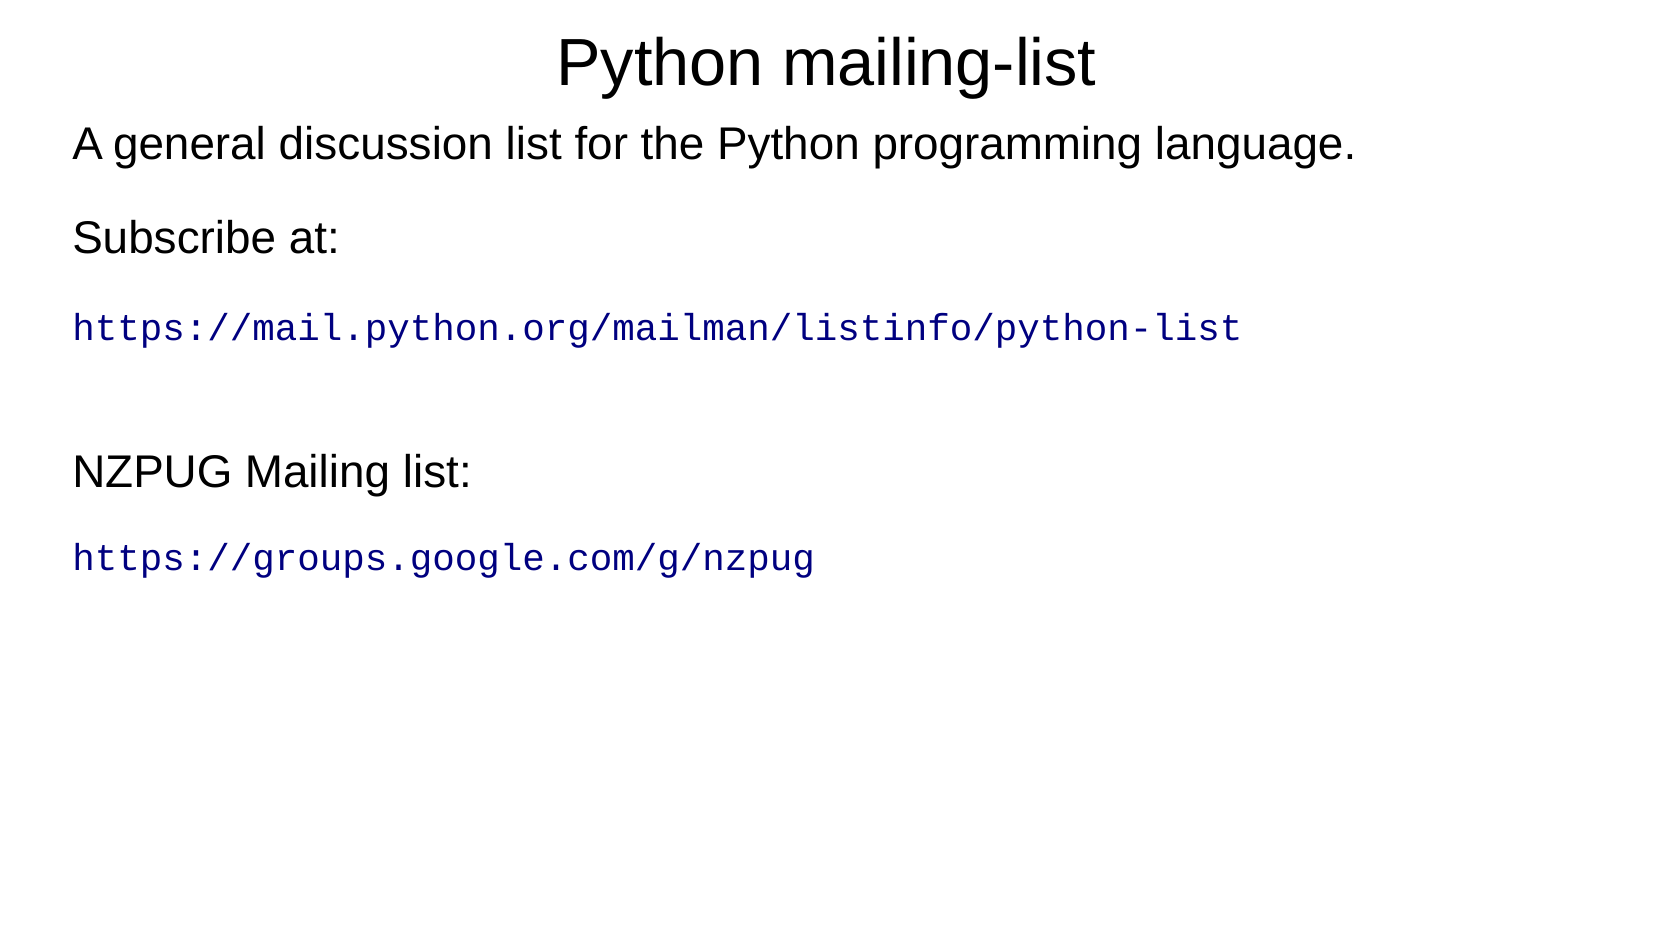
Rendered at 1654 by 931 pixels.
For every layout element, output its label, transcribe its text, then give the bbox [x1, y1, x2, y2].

title Python mailing-list [82, 24, 1571, 100]
text_box A general discussion list for the Python programming language. Subscribe at: https://mail.python.org/mailman/listinfo/python-list NZPUG Mailing list: https://groups.google.com/g/nzpug [57, 111, 1611, 798]
